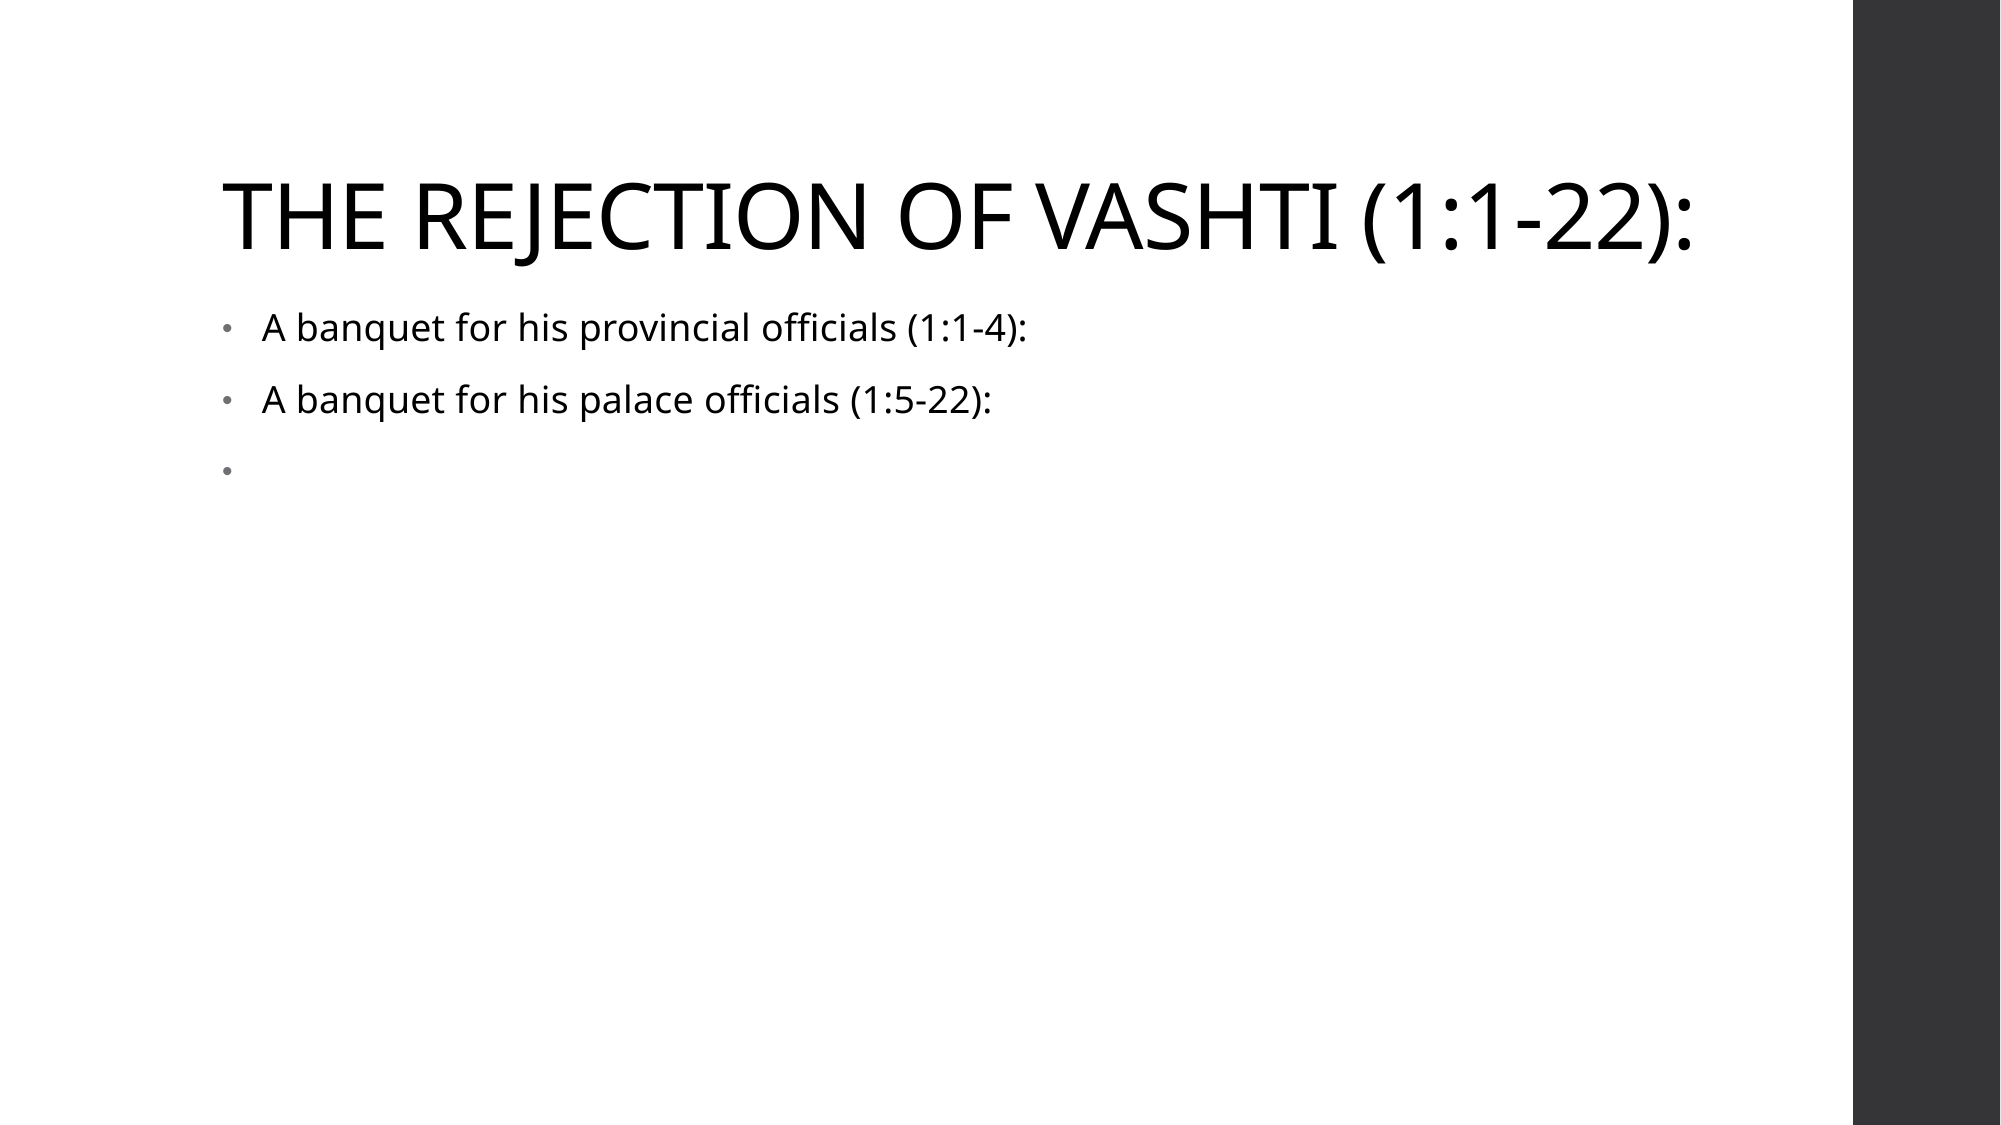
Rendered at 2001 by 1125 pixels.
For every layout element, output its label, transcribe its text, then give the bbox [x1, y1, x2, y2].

title THE REJECTION OF VASHTI (1:1-22): [206, 60, 1797, 278]
list A banquet for his provincial officials (1:1-4): A banquet for his palace officials (1:5-22): [206, 299, 1617, 1014]
